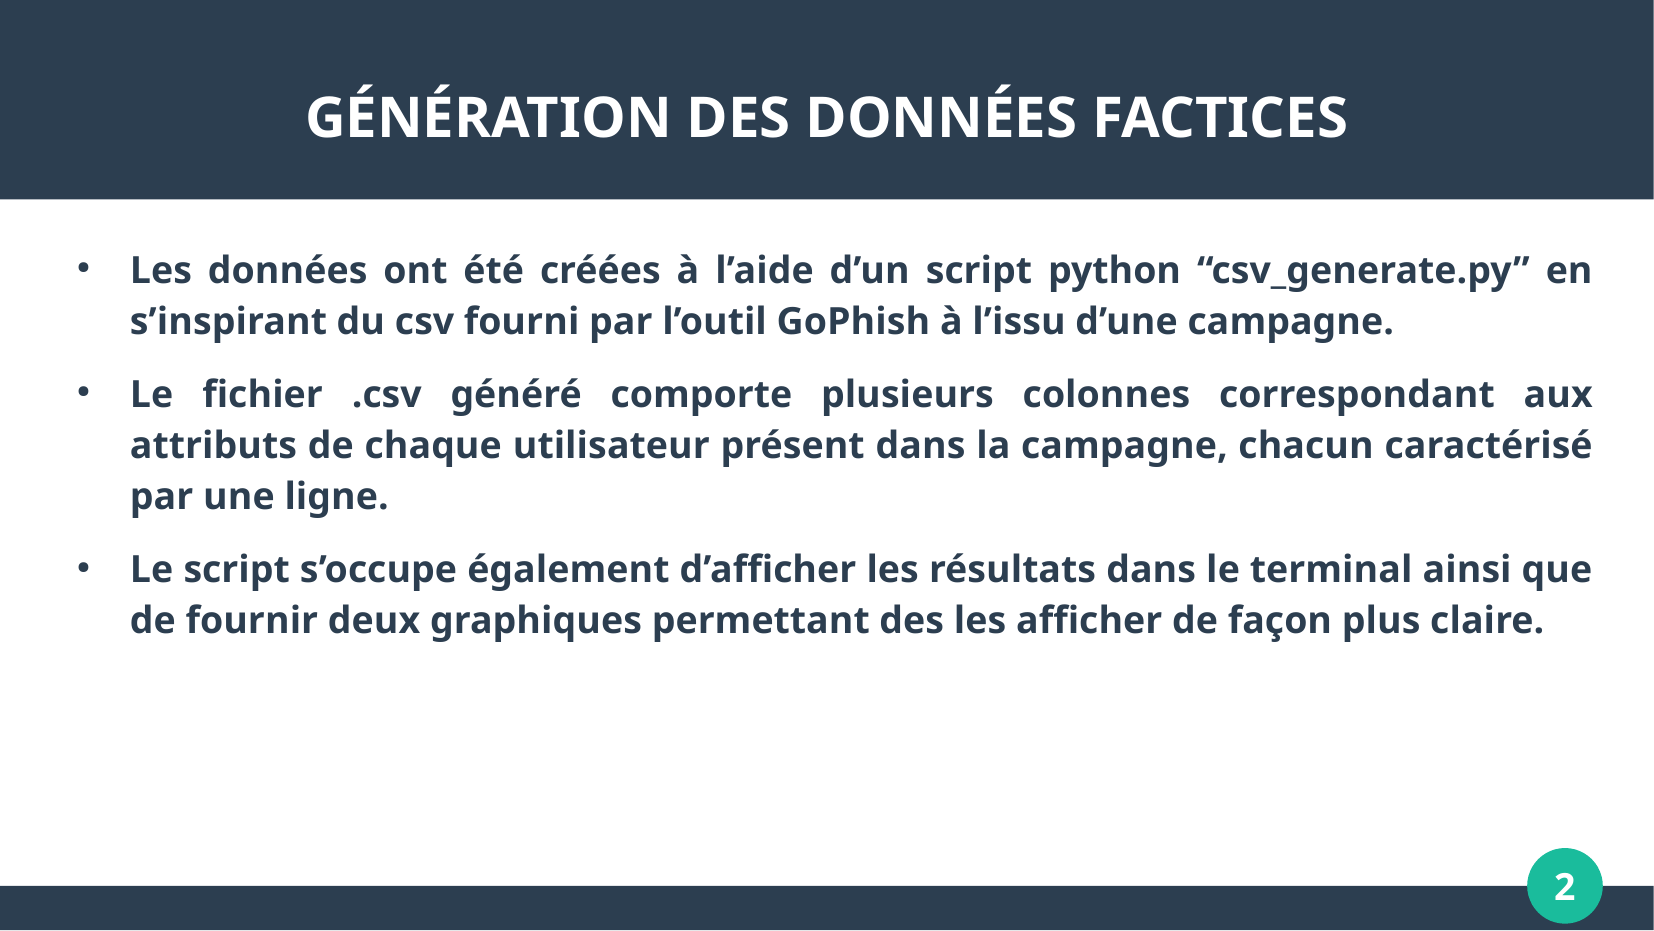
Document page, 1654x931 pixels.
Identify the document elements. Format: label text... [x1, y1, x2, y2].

title GÉNÉRATION DES DONNÉES FACTICES [59, 37, 1595, 155]
list Les données ont été créées à l’aide d’un script python “csv_generate.py” en s’inspirant du csv fourni par l’outil GoPhish à l’issu d’une campagne. Le fichier .csv généré comporte plusieurs colonnes correspondant aux attributs de chaque utilisateur présent dans la campagne, chacun caractérisé par une ligne. Le script s’occupe également d’afficher les résultats dans le terminal ainsi que de fournir deux graphiques permettant des les afficher de façon plus claire. [59, 243, 1595, 864]
